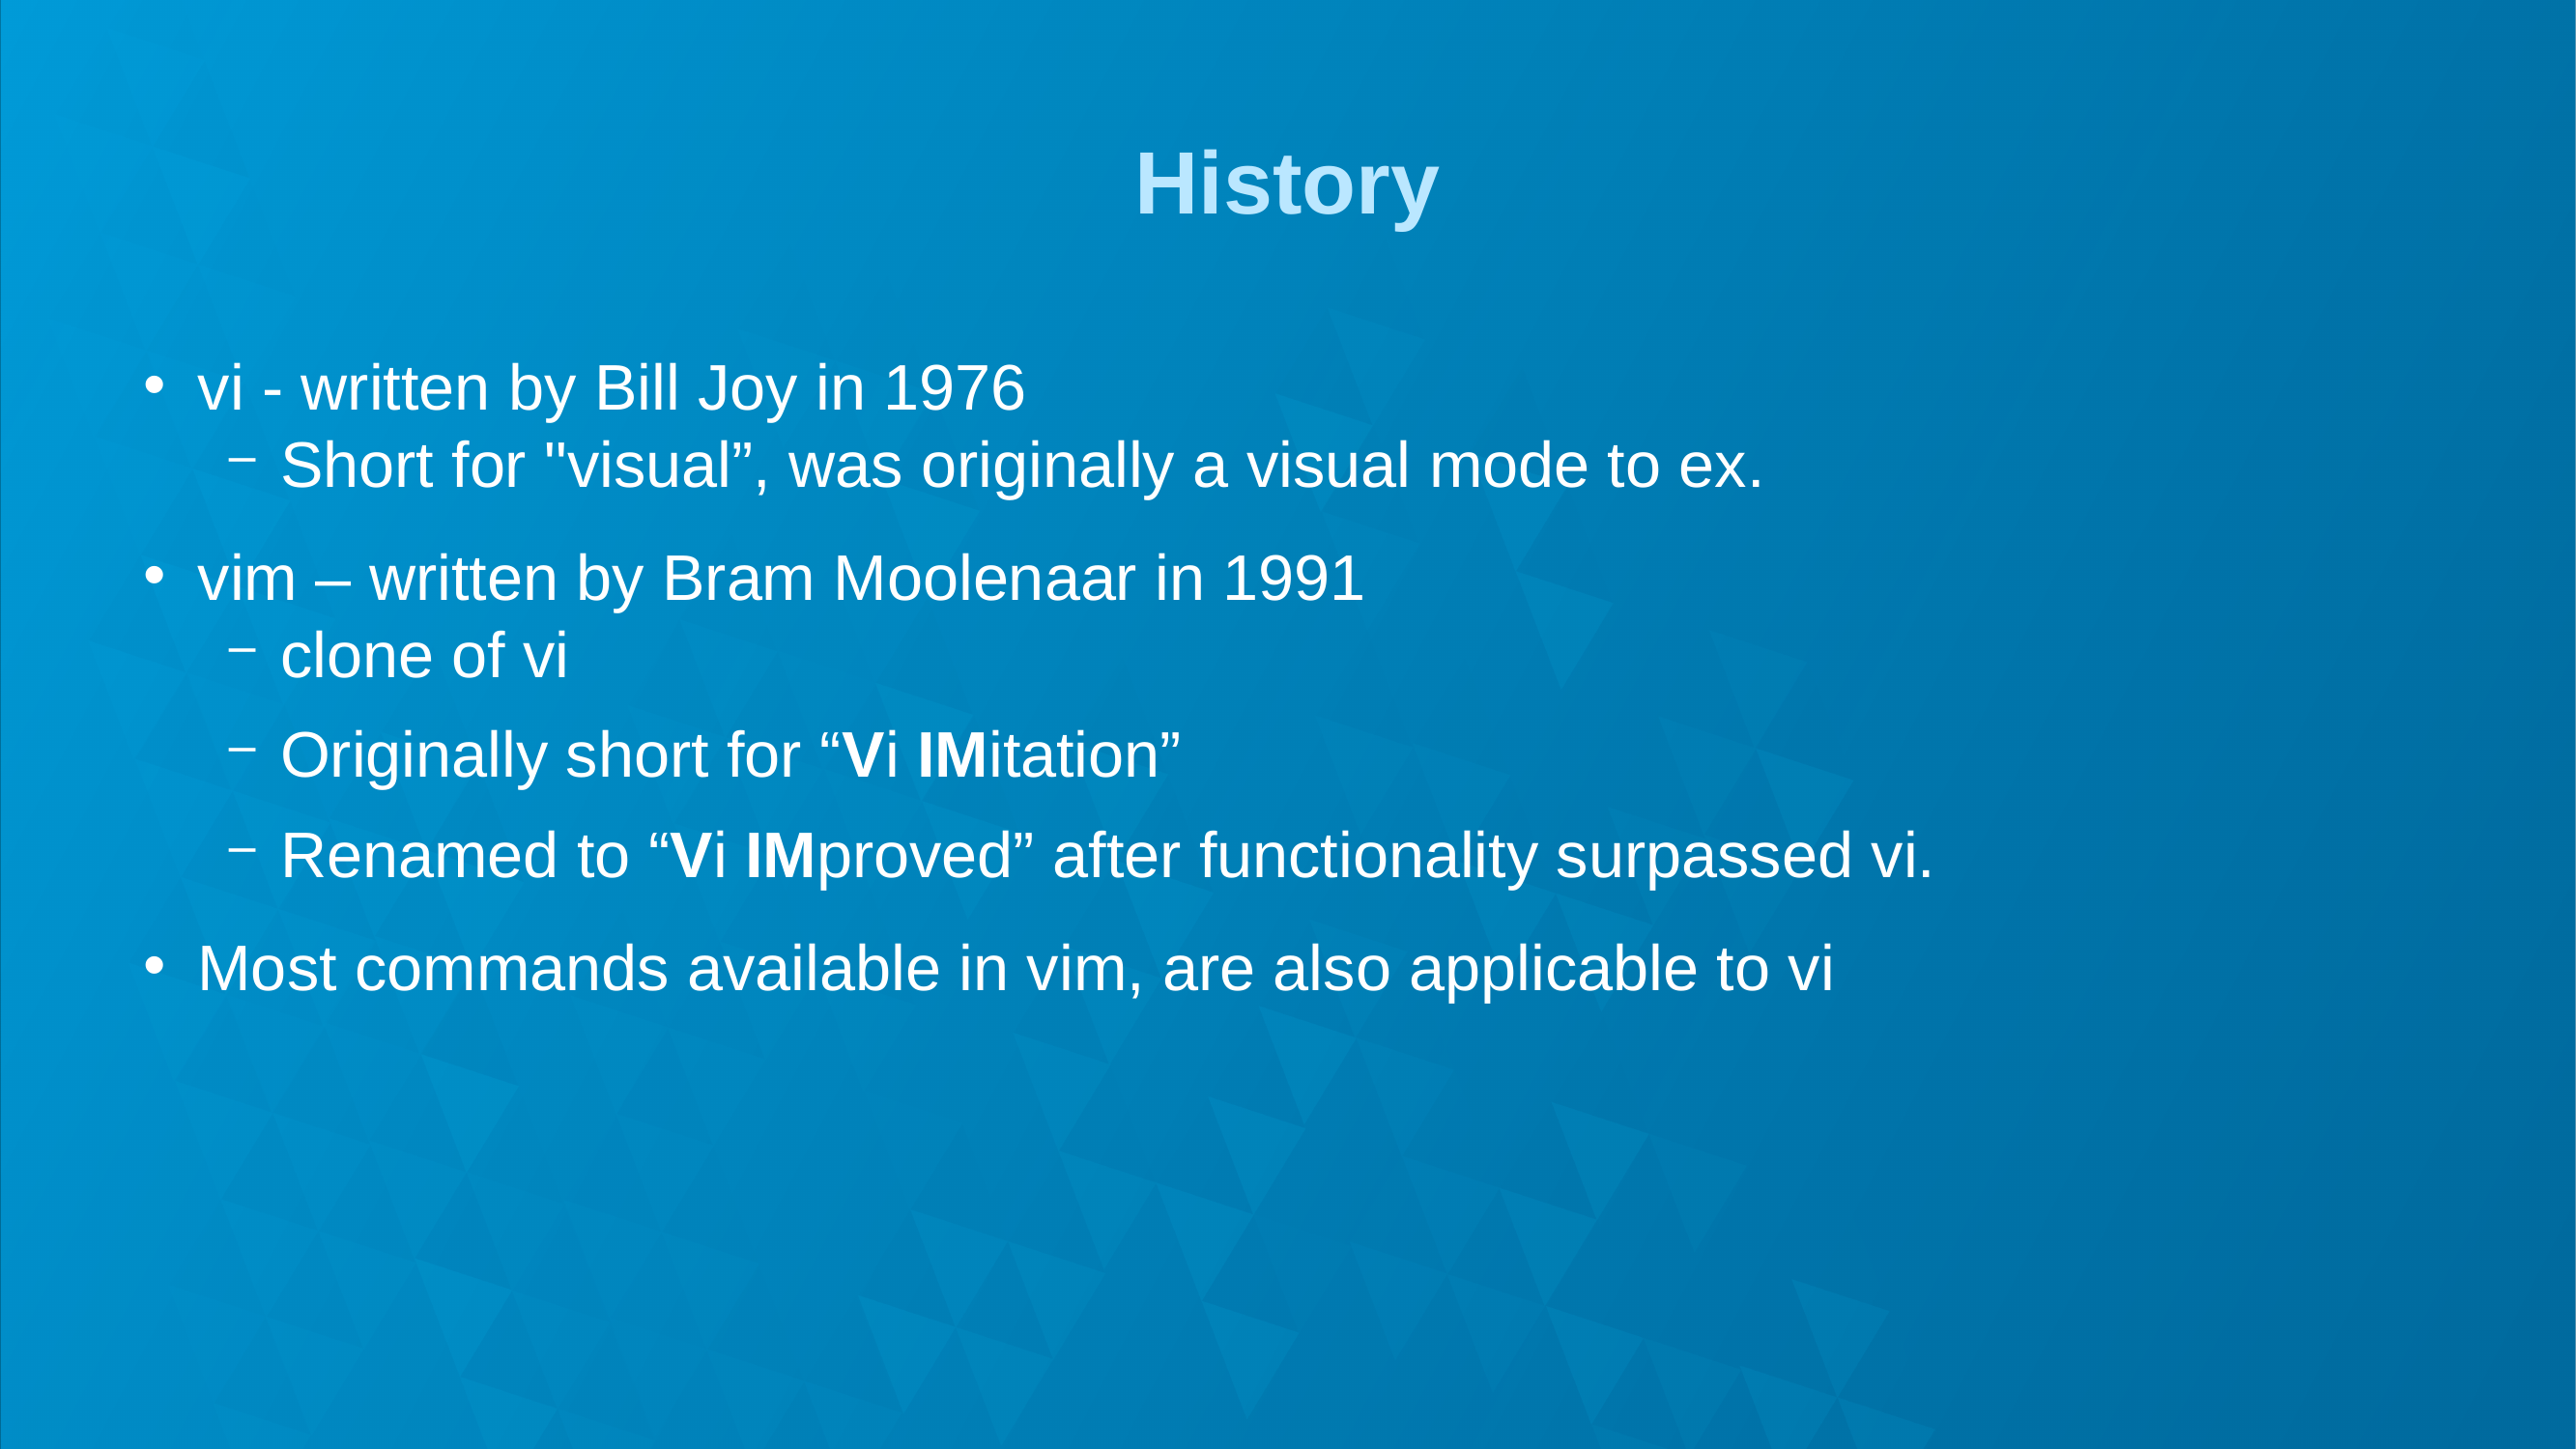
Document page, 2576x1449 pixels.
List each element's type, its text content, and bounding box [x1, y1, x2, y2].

title History [129, 58, 2447, 300]
list vi - written by Bill Joy in 1976 Short for "visual”, was originally a visual mode to ex. vim – written by Bram Moolenaar in 1991 clone of vi Originally short for “Vi IMitation” Renamed to “Vi IMproved” after functionality surpassed vi. Most commands available in vim, are also applicable to vi [129, 338, 2447, 1294]
